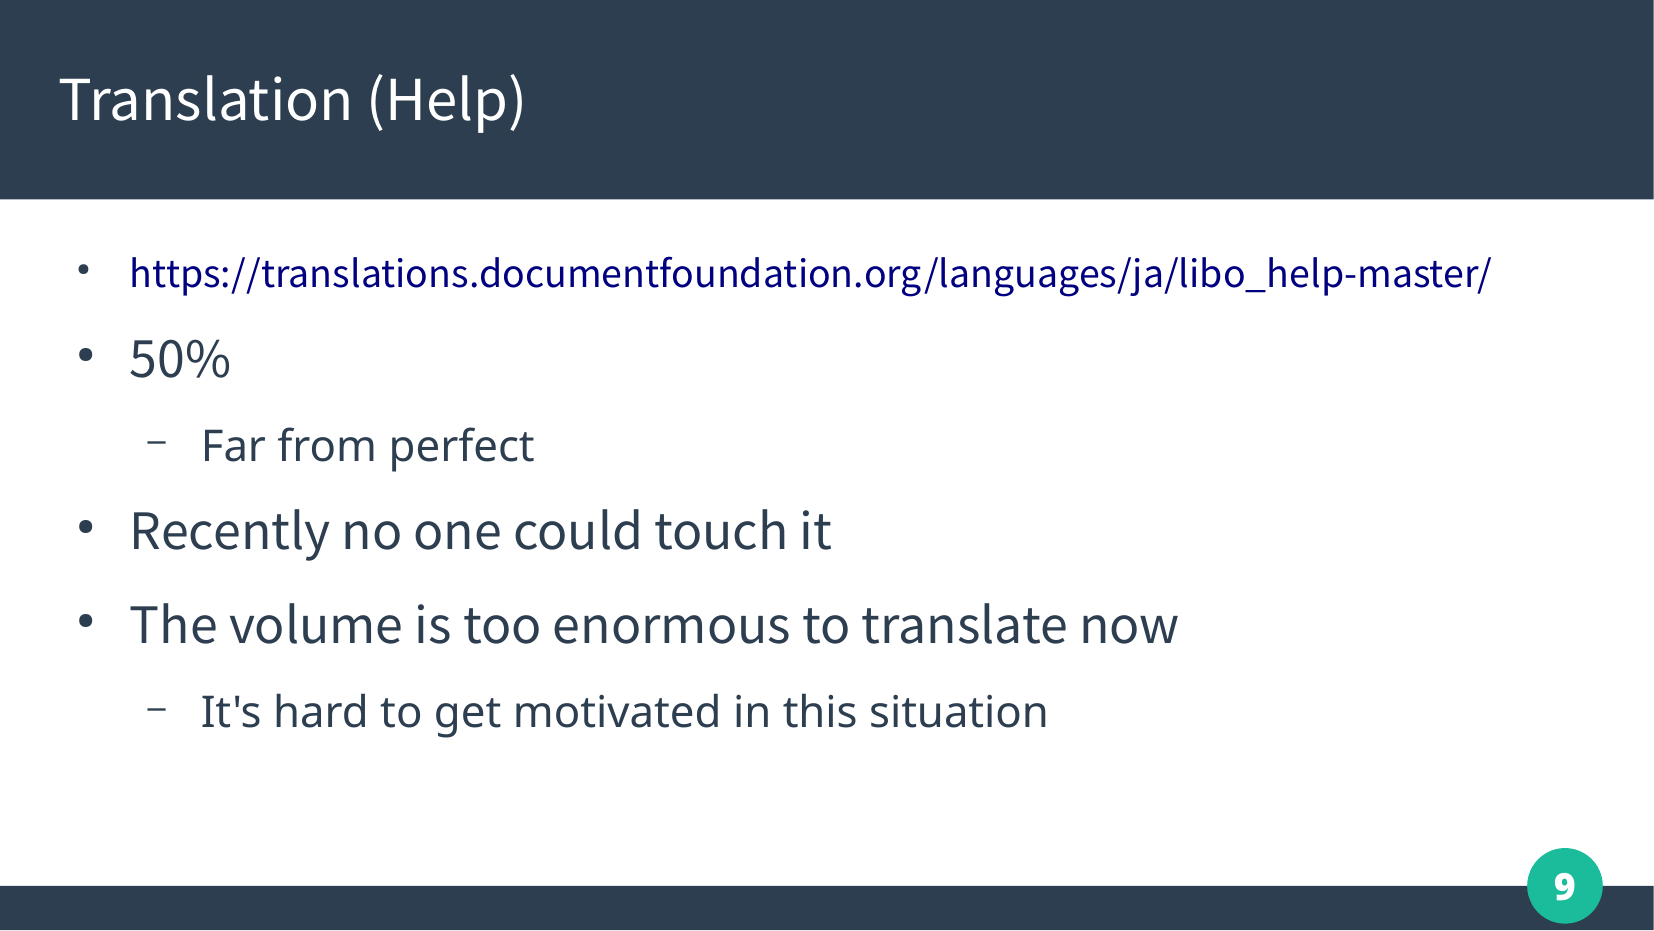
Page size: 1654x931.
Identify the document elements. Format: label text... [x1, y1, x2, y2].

list https://translations.documentfoundation.org/languages/ja/libo_help-master/ 50% Far from perfect Recently no one could touch it The volume is too enormous to translate now It's hard to get motivated in this situation [59, 243, 1595, 864]
title Translation (Help) [59, 37, 1595, 155]
